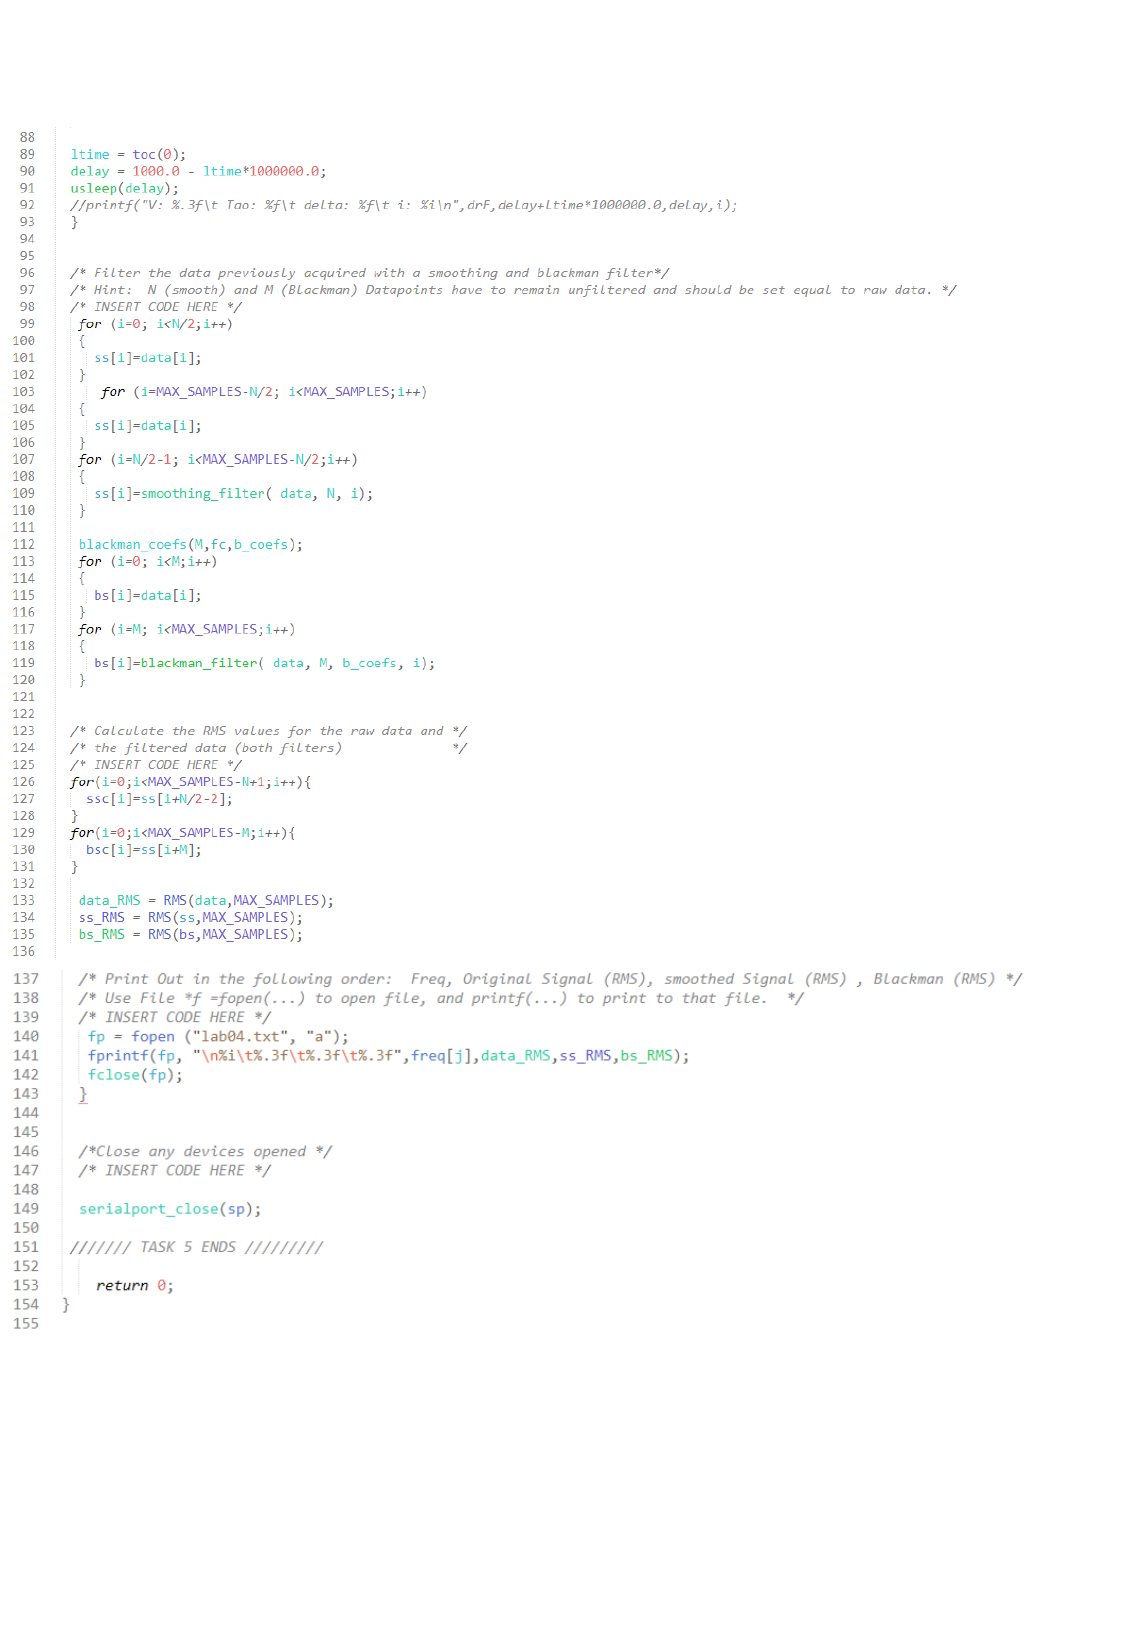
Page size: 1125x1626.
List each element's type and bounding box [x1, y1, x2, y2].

picture [0, 970, 1125, 1335]
picture [0, 127, 1125, 960]
